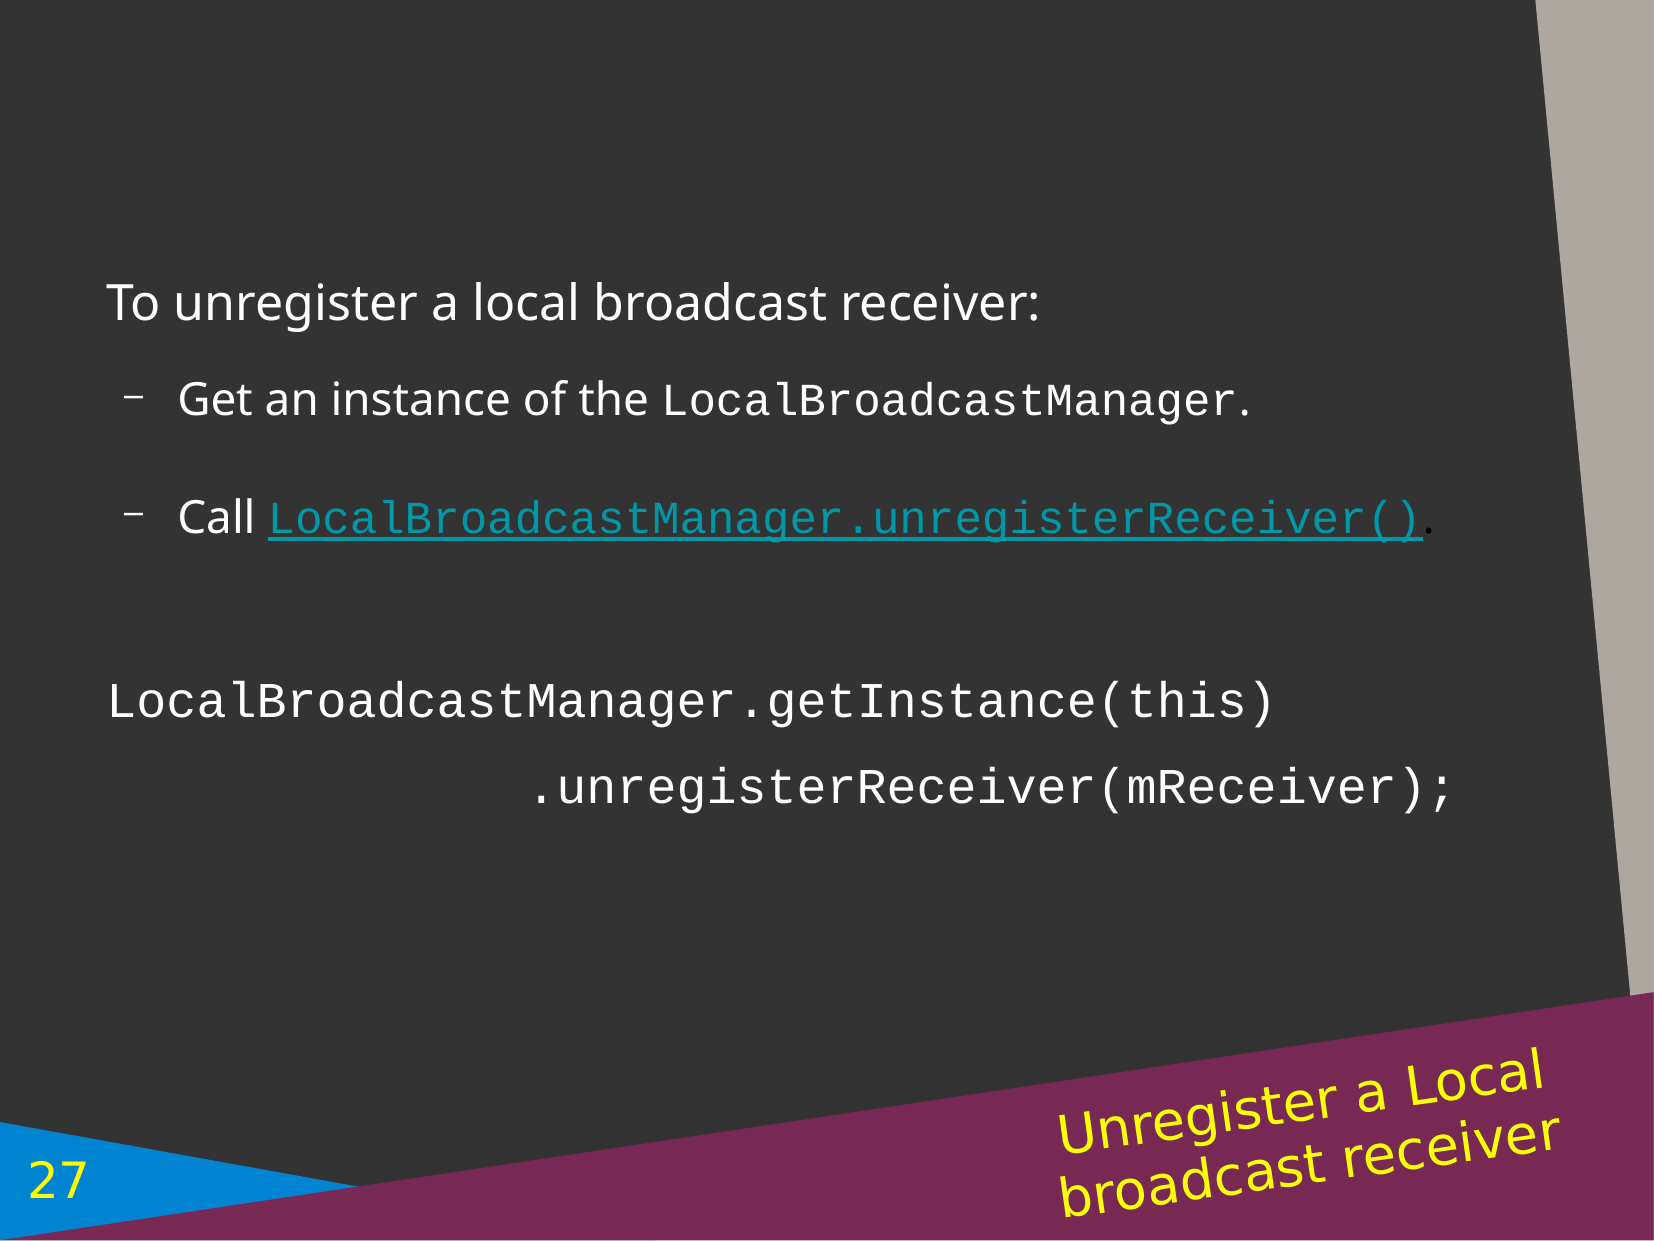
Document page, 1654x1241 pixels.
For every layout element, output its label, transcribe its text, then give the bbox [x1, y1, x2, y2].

title Unregister a Local broadcast receiver [956, 995, 1654, 1241]
list To unregister a local broadcast receiver: Get an instance of the LocalBroadcastManager. Call LocalBroadcastManager.unregisterReceiver(). LocalBroadcastManager.getInstance(this) .unregisterReceiver(mReceiver); [35, 59, 1524, 993]
